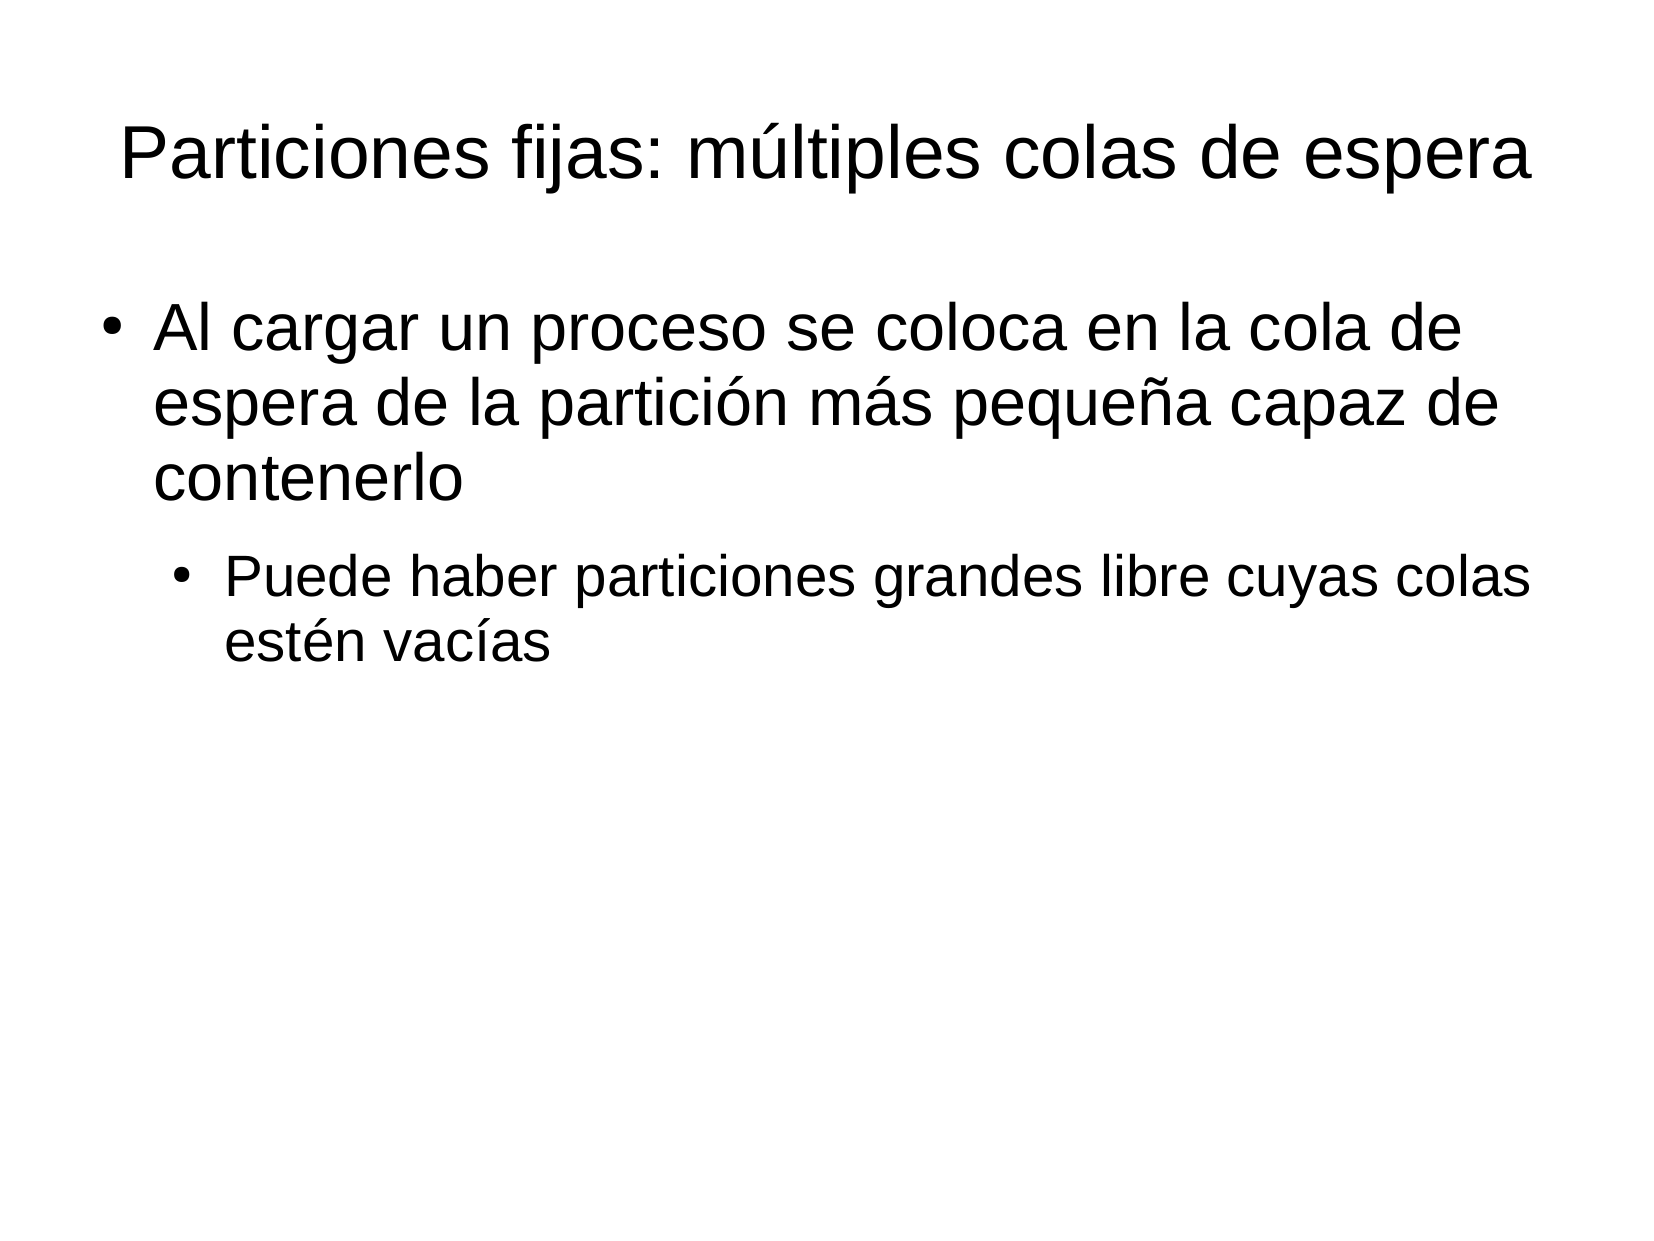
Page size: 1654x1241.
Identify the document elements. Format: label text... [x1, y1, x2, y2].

title Particiones fijas: múltiples colas de espera [82, 49, 1571, 257]
list Al cargar un proceso se coloca en la cola de espera de la partición más pequeña capaz de contenerlo Puede haber particiones grandes libre cuyas colas estén vacías [82, 290, 1571, 1109]
